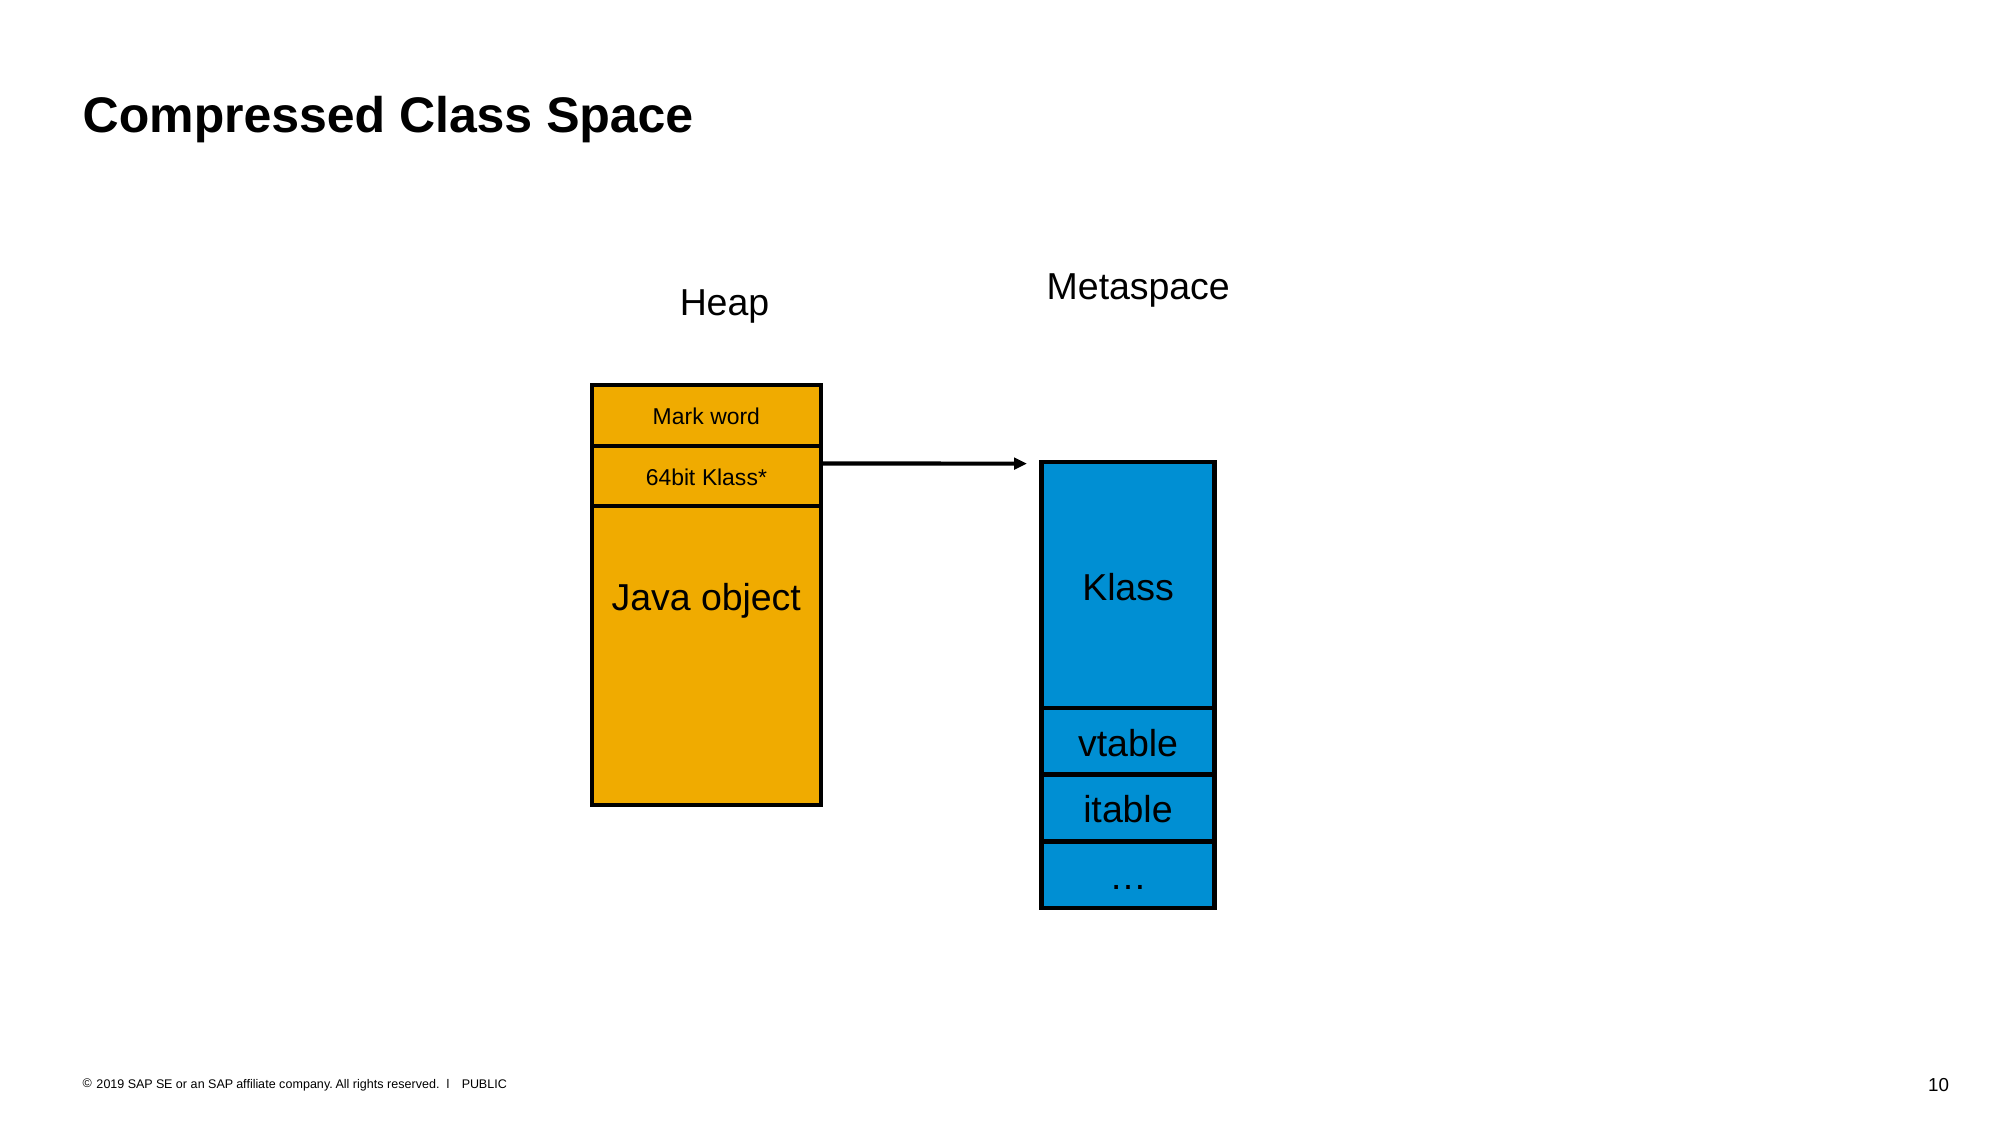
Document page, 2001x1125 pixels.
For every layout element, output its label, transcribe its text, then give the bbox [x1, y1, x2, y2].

text_box vtable [1041, 707, 1215, 774]
text_box itable [1041, 774, 1215, 841]
text_box Metaspace [1046, 262, 1230, 308]
text_box Mark word [591, 385, 821, 445]
text_box 64bit Klass* [591, 445, 821, 507]
title Compressed Class Space [82, 82, 1918, 144]
text_box … [1041, 841, 1215, 909]
text_box Klass [1041, 462, 1215, 707]
text_box Java object [591, 507, 821, 805]
text_box Heap [679, 278, 770, 324]
